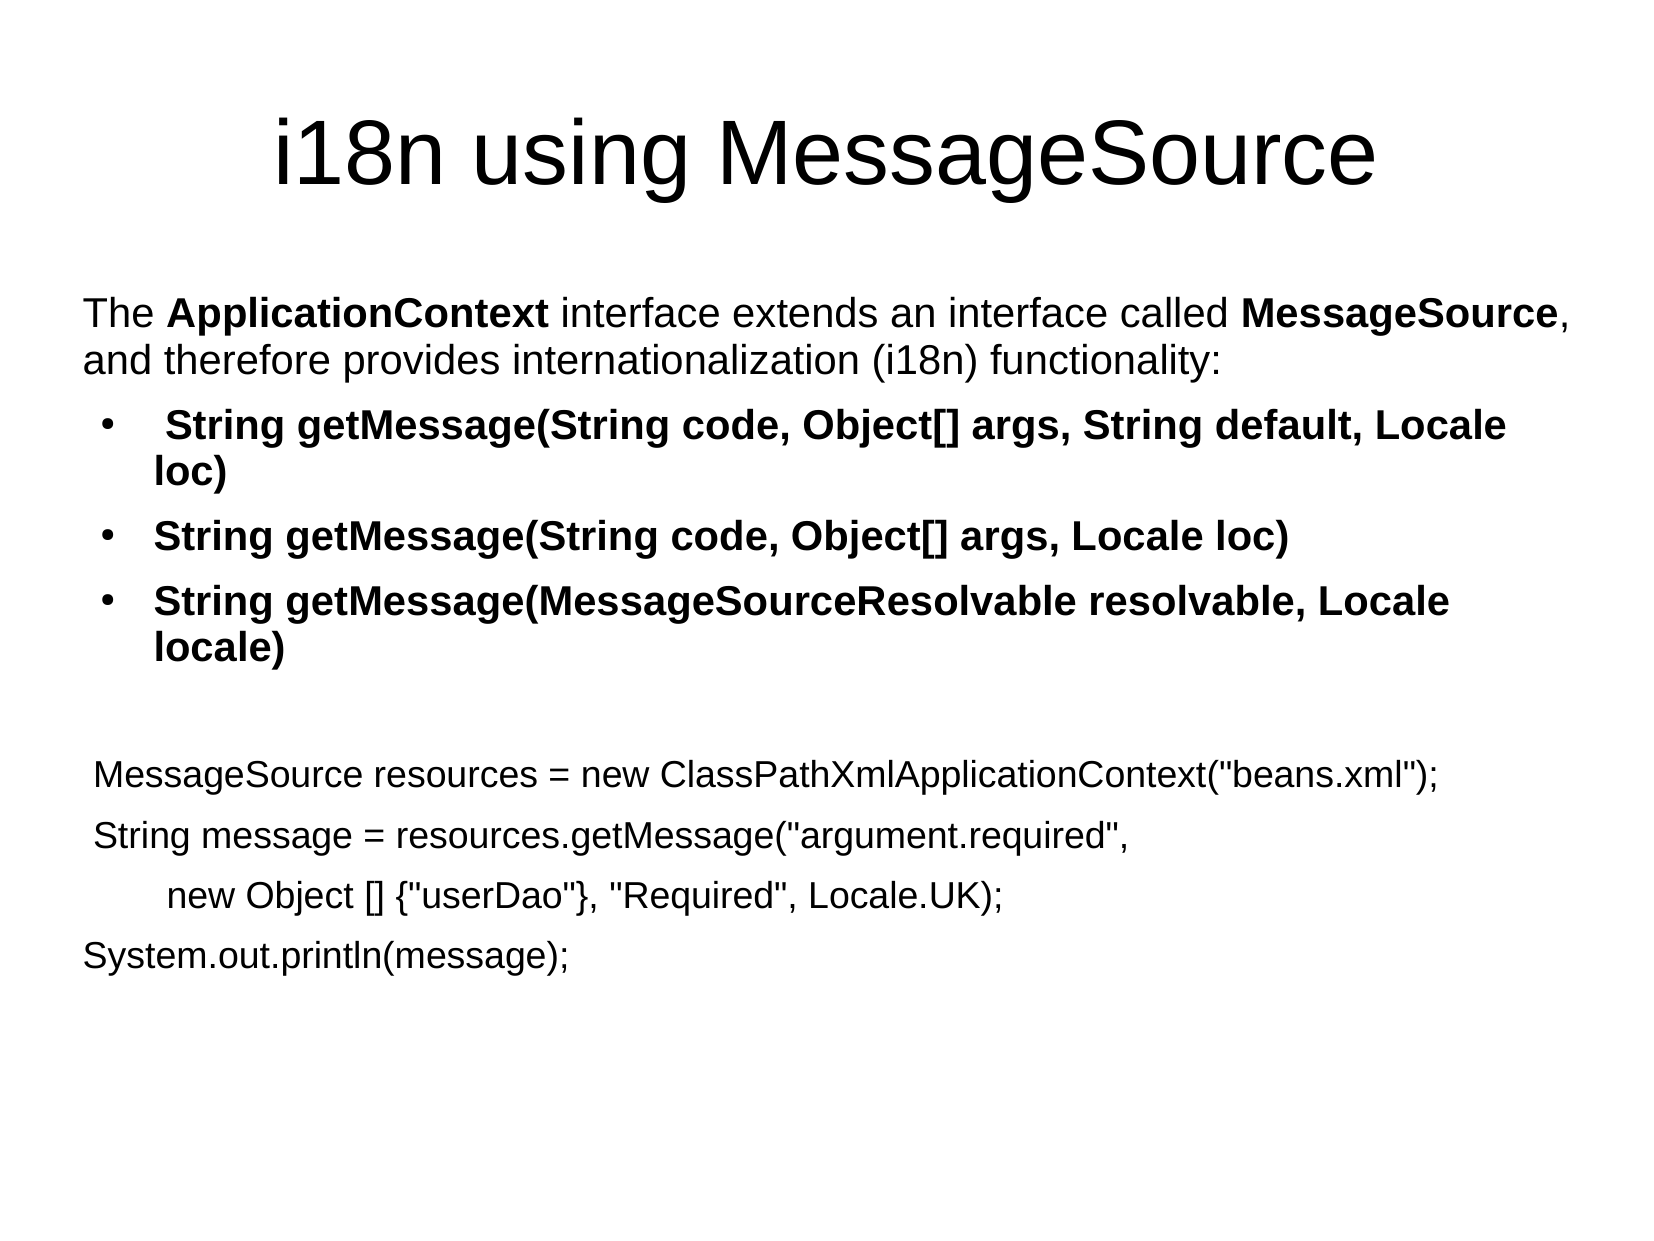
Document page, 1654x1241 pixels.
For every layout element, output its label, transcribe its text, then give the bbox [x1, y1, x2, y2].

title i18n using MessageSource [82, 49, 1571, 257]
list The ApplicationContext interface extends an interface called MessageSource, and therefore provides internationalization (i18n) functionality: String getMessage(String code, Object[] args, String default, Locale loc) String getMessage(String code, Object[] args, Locale loc) String getMessage(MessageSourceResolvable resolvable, Locale locale) MessageSource resources = new ClassPathXmlApplicationContext("beans.xml"); String message = resources.getMessage("argument.required", new Object [] {"userDao"}, "Required", Locale.UK); System.out.println(message); [82, 290, 1571, 1010]
